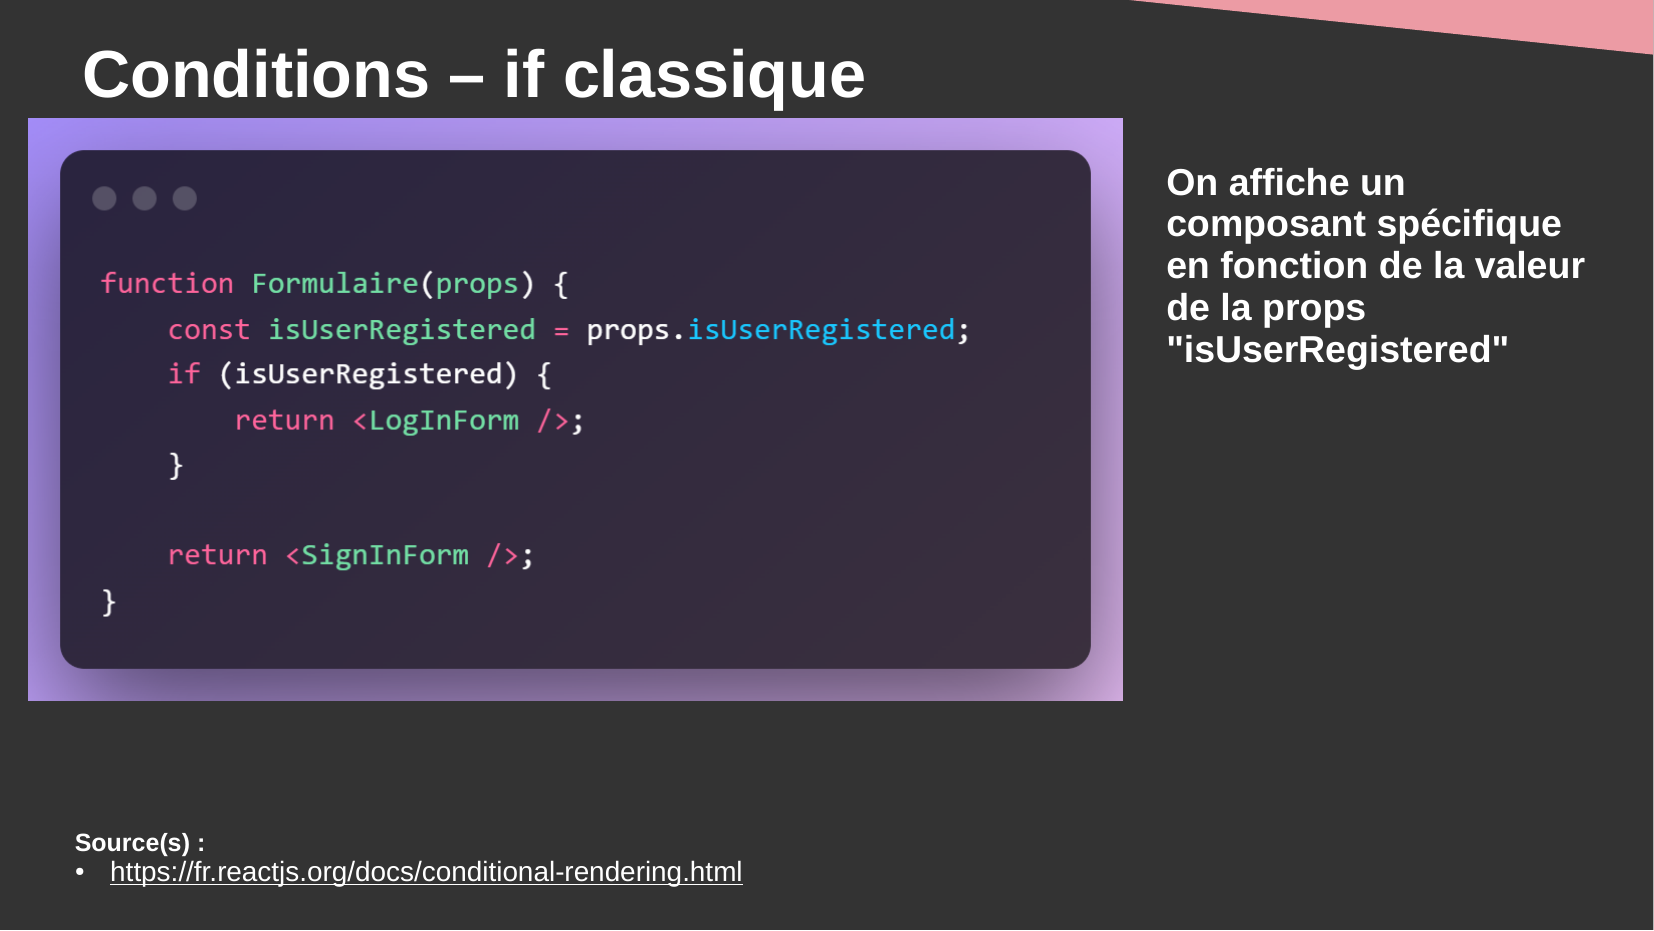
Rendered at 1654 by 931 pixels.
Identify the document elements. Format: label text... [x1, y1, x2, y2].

text_box Source(s) : https://fr.reactjs.org/docs/conditional-rendering.html [59, 821, 1546, 906]
text_box [1129, 0, 1654, 55]
title Conditions – if classique [82, 37, 1571, 114]
text_box On affiche un composant spécifique en fonction de la valeur de la props "isUserRegistered" [1151, 153, 1619, 473]
picture [28, 118, 1123, 701]
